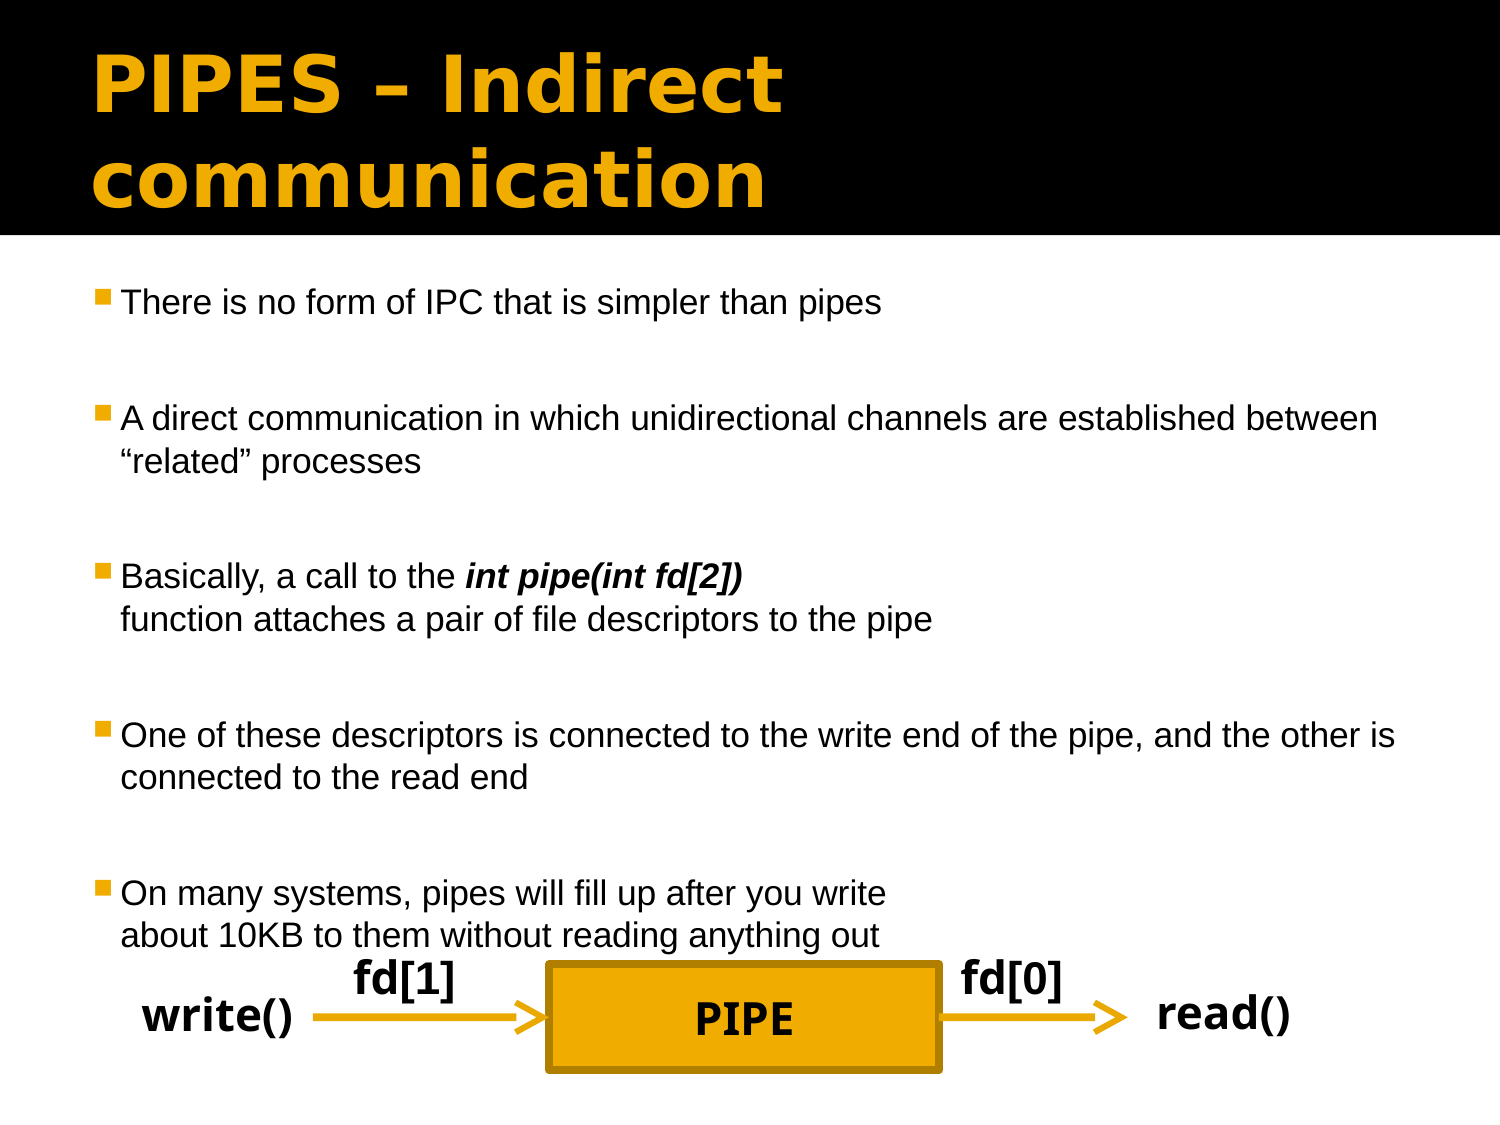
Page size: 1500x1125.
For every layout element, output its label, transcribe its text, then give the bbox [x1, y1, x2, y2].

text_box PIPE [549, 964, 939, 1071]
text_box fd[1] [337, 941, 471, 1012]
title PIPES – Indirect communication [75, 25, 1425, 231]
list There is no form of IPC that is simpler than pipes A direct communication in which unidirectional channels are established between “related” processes Basically, a call to the int pipe(int fd[2]) function attaches a pair of file descriptors to the pipe One of these descriptors is connected to the write end of the pipe, and the other is connected to the read end On many systems, pipes will fill up after you write about 10KB to them without reading anything out [73, 264, 1424, 965]
text_box fd[0] [945, 941, 1078, 1012]
text_box write() [126, 978, 308, 1049]
text_box read() [1141, 976, 1306, 1047]
